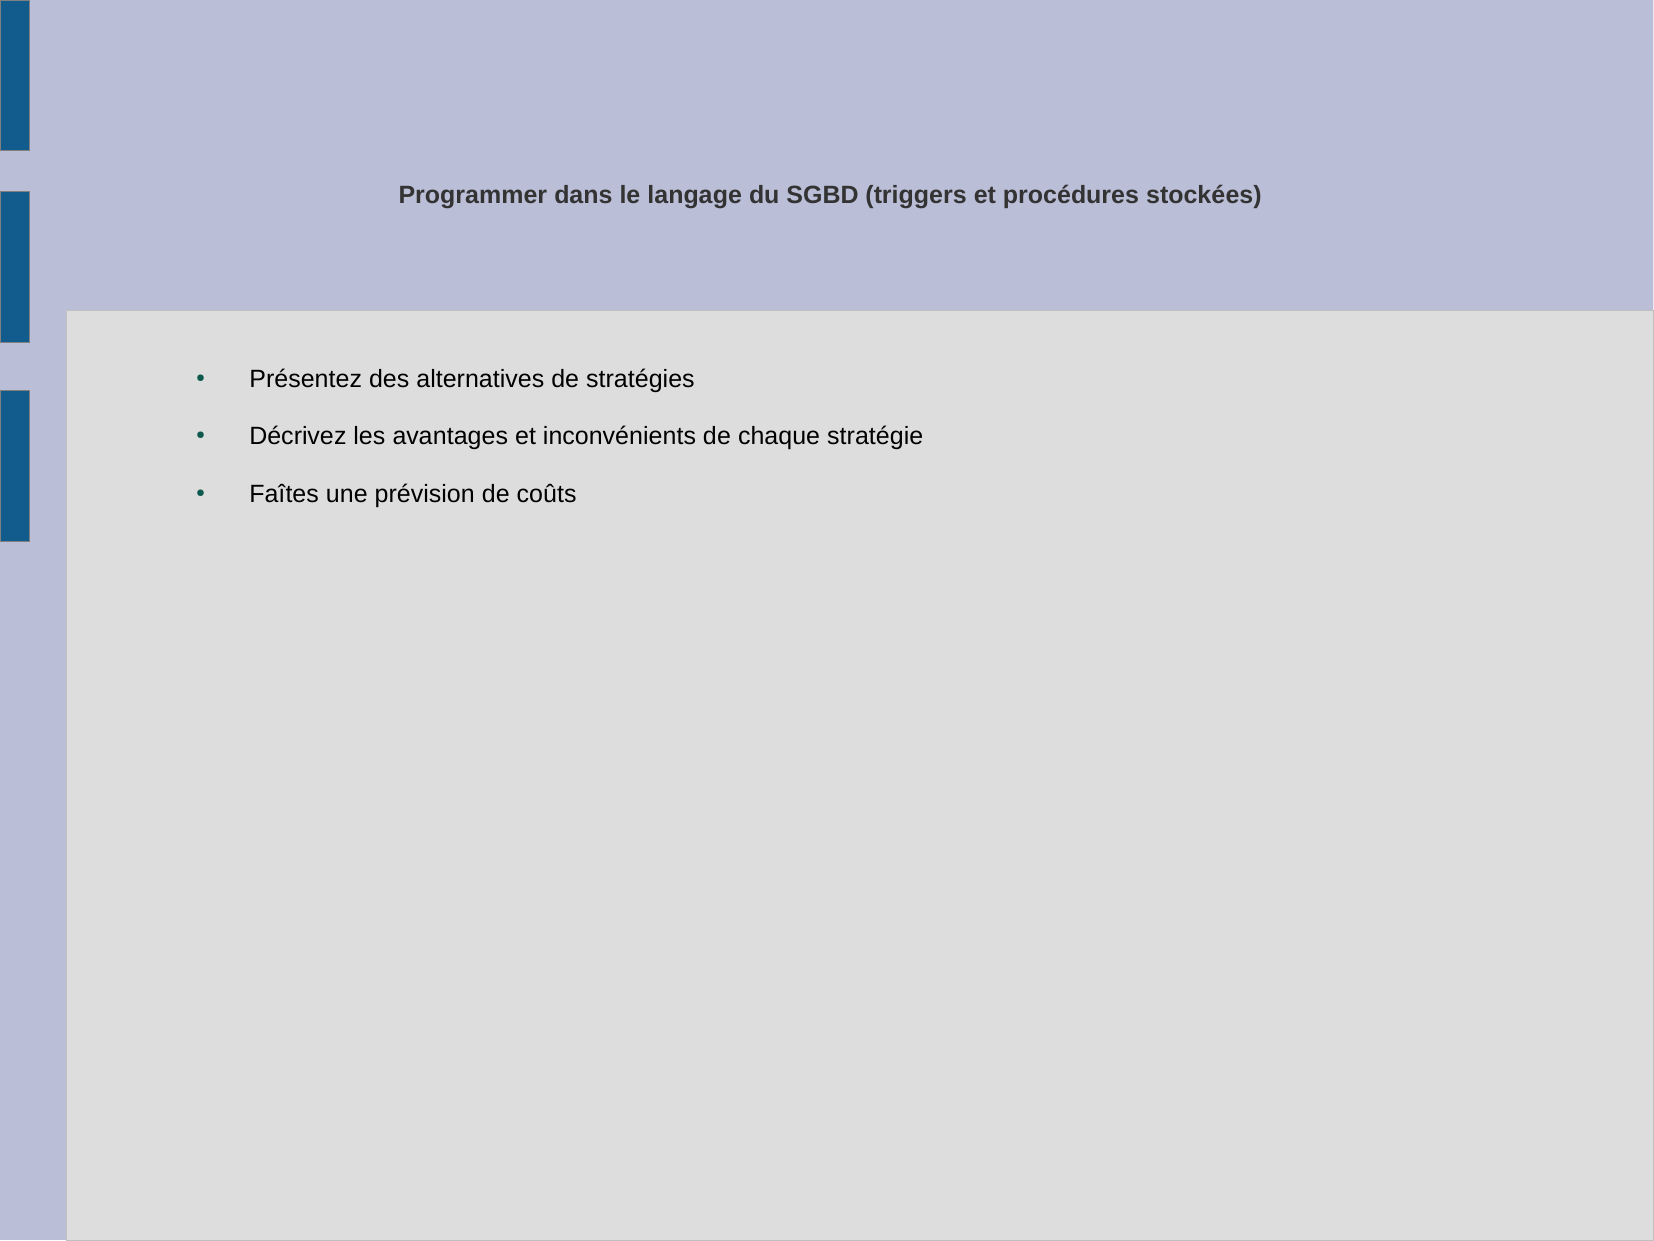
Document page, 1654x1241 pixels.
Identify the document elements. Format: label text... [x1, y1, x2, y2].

title Programmer dans le langage du SGBD (triggers et procédures stockées) [121, 91, 1534, 299]
list Présentez des alternatives de stratégies Décrivez les avantages et inconvénients de chaque stratégie Faîtes une prévision de coûts [178, 364, 1570, 1147]
